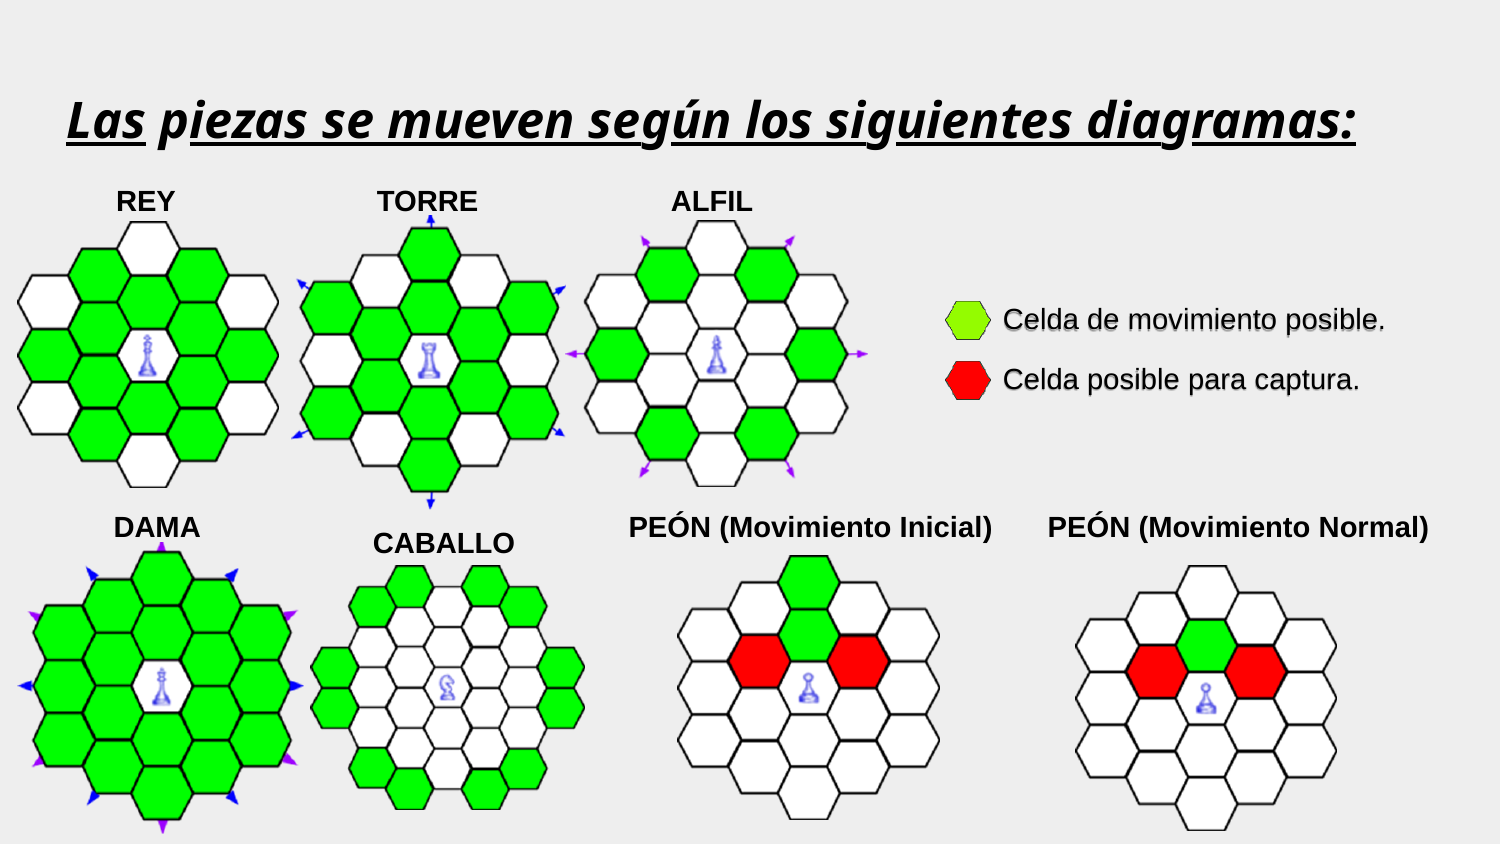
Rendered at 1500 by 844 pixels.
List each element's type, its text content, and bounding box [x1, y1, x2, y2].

text_box Celda de movimiento posible. [1002, 285, 1424, 345]
picture [291, 215, 868, 510]
picture [17, 542, 304, 834]
picture [1075, 565, 1337, 831]
text_box ALFIL [655, 166, 823, 220]
picture [936, 285, 1002, 412]
picture [677, 555, 940, 820]
text_box PEÓN (Movimiento Normal) [1032, 493, 1500, 559]
text_box PEÓN (Movimiento Inicial) [613, 493, 1032, 559]
text_box Celda posible para captura. [1002, 345, 1424, 411]
picture [310, 565, 585, 810]
text_box DAMA [98, 493, 266, 542]
text_box TORRE [361, 166, 497, 215]
text_box REY [101, 166, 269, 221]
text_box Las piezas se mueven según los siguientes diagramas: [51, 72, 1449, 167]
picture [17, 221, 279, 488]
text_box CABALLO [357, 510, 566, 565]
